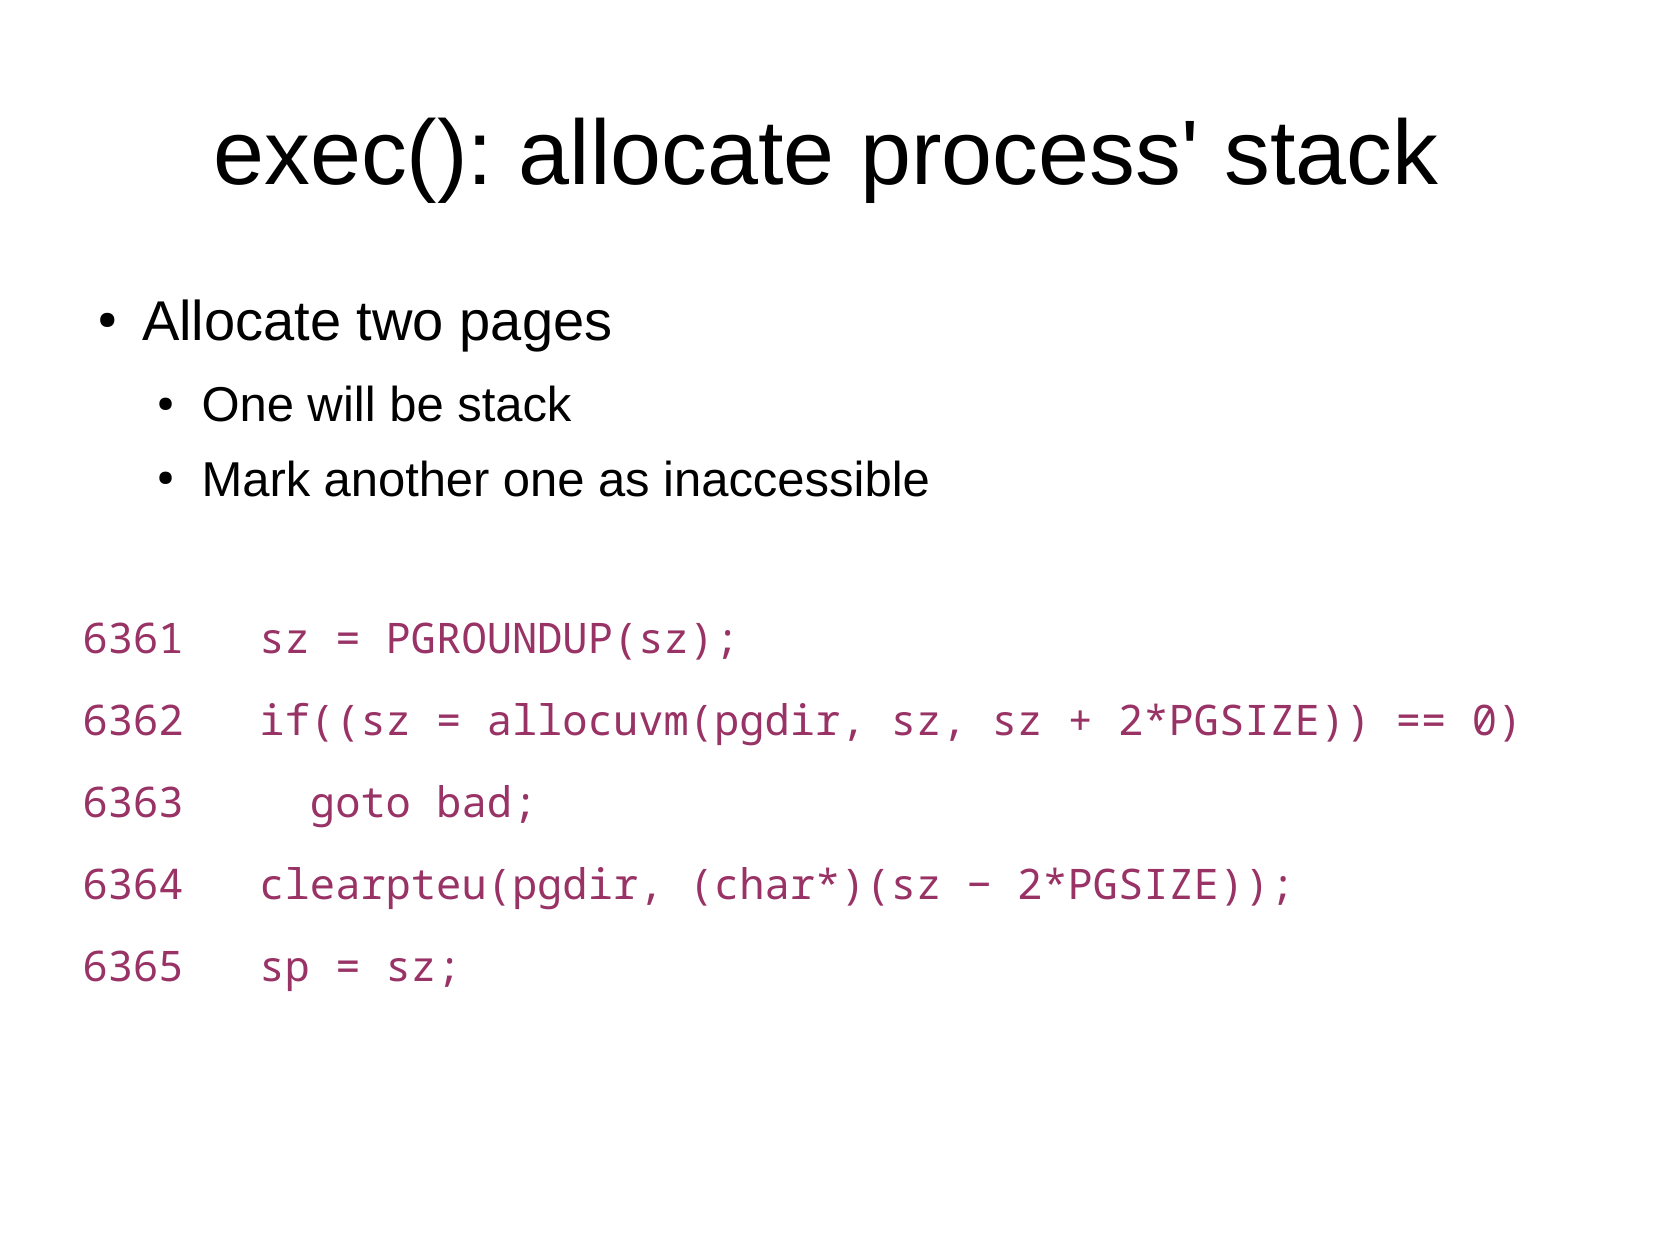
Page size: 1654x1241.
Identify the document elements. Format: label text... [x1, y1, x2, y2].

title exec(): allocate process' stack [82, 49, 1571, 257]
list Allocate two pages One will be stack Mark another one as inaccessible 6361 sz = PGROUNDUP(sz); 6362 if((sz = allocuvm(pgdir, sz, sz + 2*PGSIZE)) == 0) 6363 goto bad; 6364 clearpteu(pgdir, (char*)(sz − 2*PGSIZE)); 6365 sp = sz; [82, 290, 1571, 1010]
